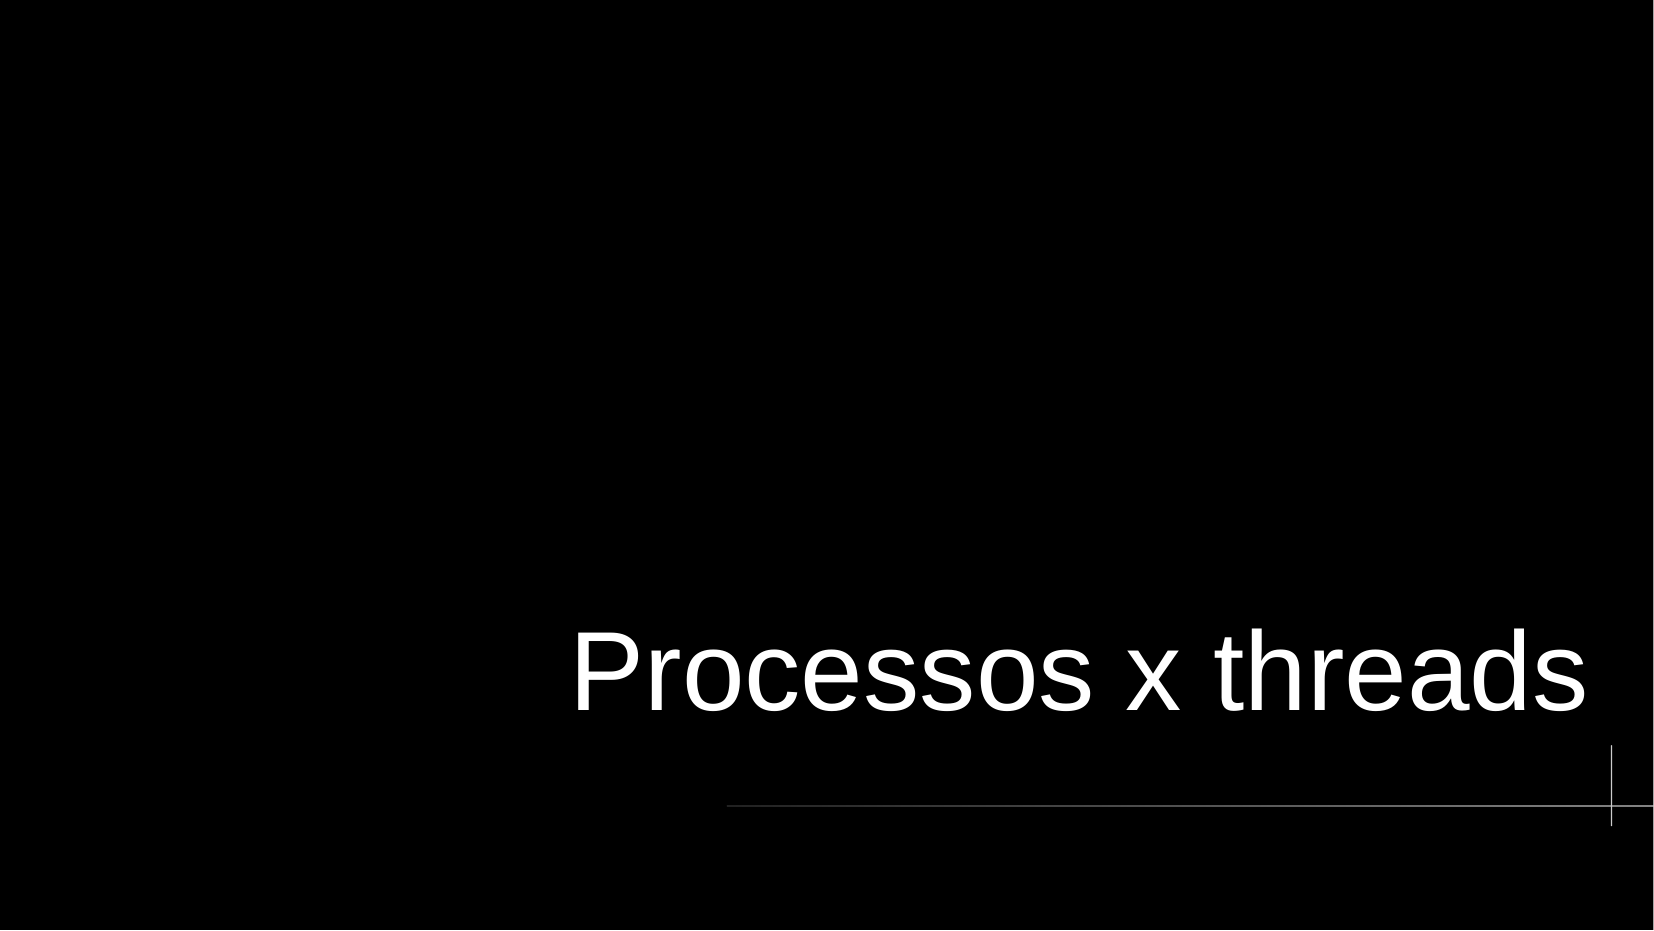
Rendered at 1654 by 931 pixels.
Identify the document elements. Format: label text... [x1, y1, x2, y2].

title Processos x threads [112, 546, 1589, 798]
